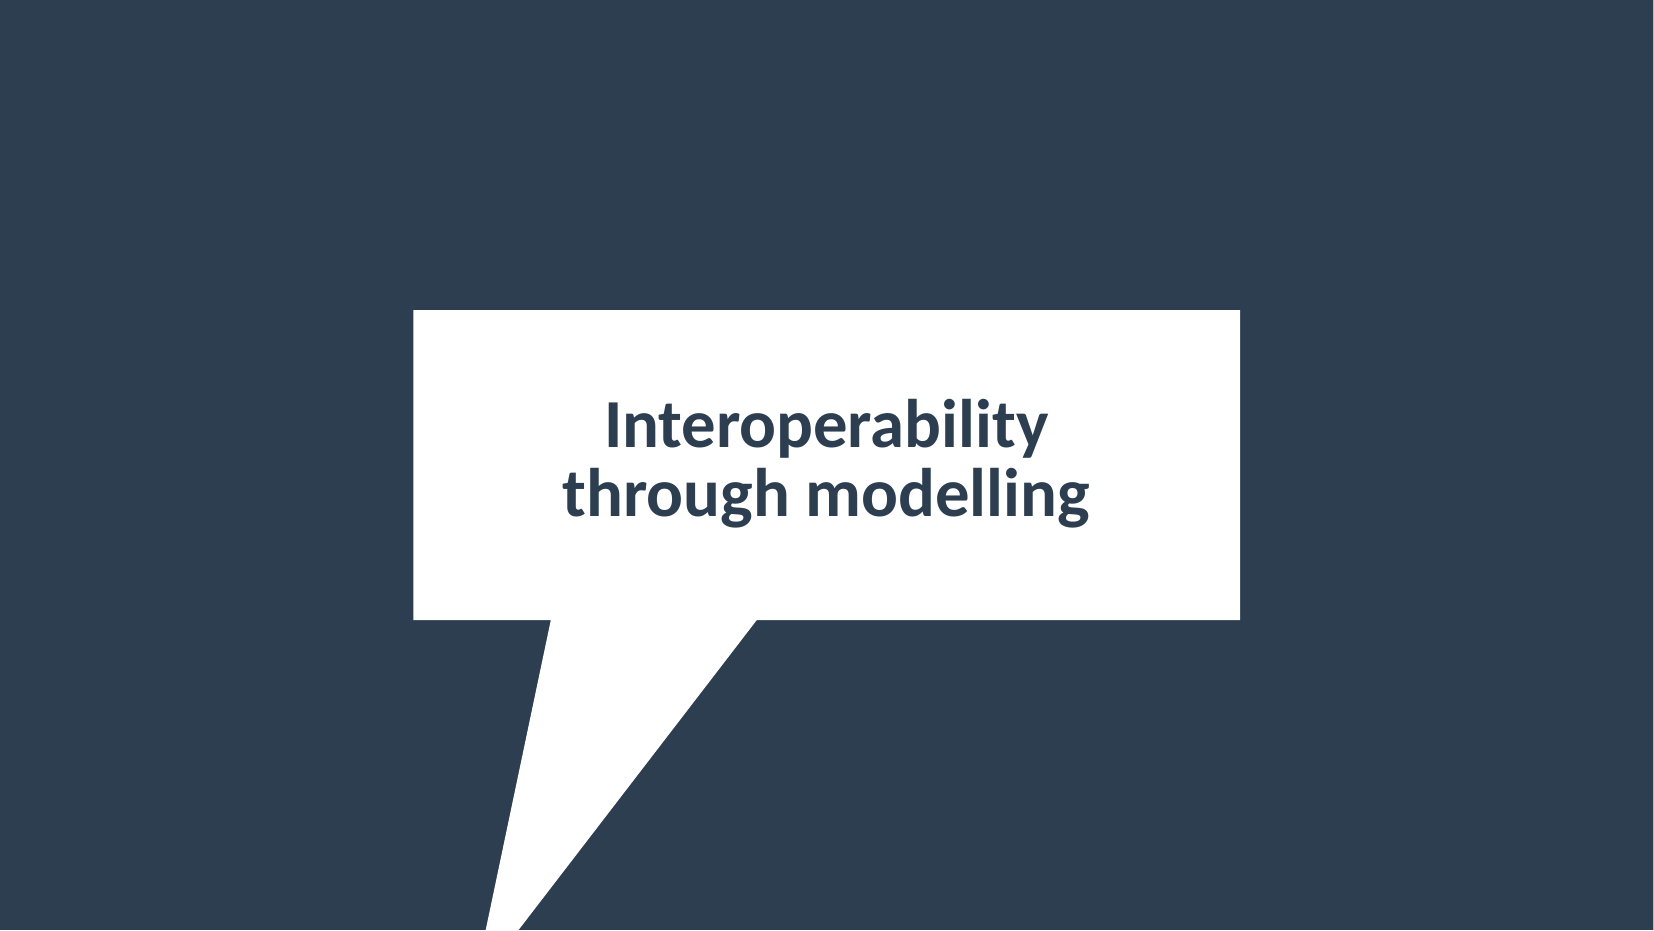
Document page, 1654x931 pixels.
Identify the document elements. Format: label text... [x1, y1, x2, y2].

title Interoperability through modelling [442, 332, 1211, 598]
